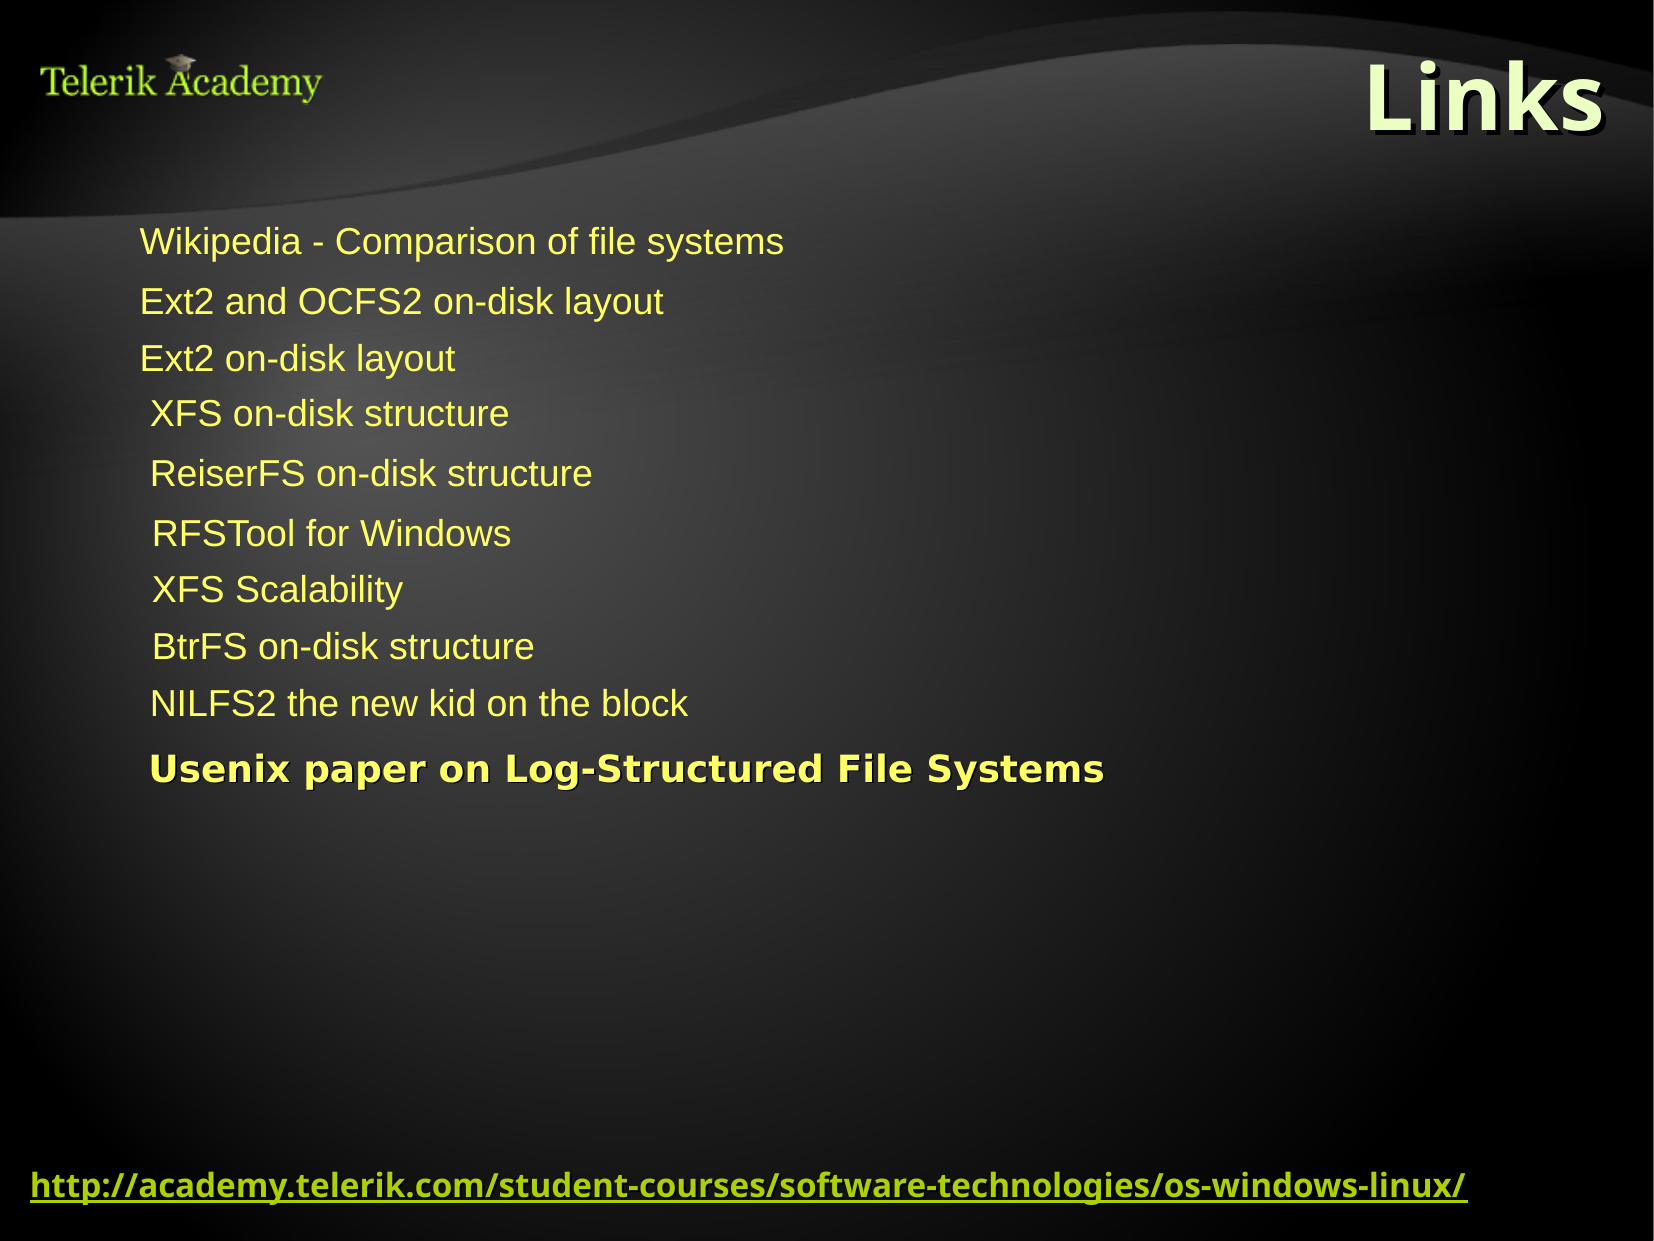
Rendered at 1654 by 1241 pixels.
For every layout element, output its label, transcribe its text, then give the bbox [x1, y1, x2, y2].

text_box RFSTool for Windows [137, 504, 527, 562]
text_box Usenix paper on Log-Structured File Systems [133, 740, 1201, 811]
picture [0, 0, 1654, 1241]
title Links [360, 25, 1606, 166]
text_box BtrFS on-disk structure [137, 618, 551, 675]
text_box ReiserFS on-disk structure [135, 444, 608, 502]
text_box Ext2 on-disk layout [124, 330, 521, 400]
text_box http://academy.telerik.com/student-courses/software-technologies/os-windows-linux/ [15, 1154, 1654, 1211]
text_box Ext2 and OCFS2 on-disk layout [124, 273, 679, 331]
text_box Wikipedia - Comparison of file systems [124, 213, 800, 271]
text_box XFS Scalability [137, 561, 418, 618]
text_box XFS on-disk structure [135, 384, 525, 442]
text_box NILFS2 the new kid on the block [135, 675, 703, 732]
